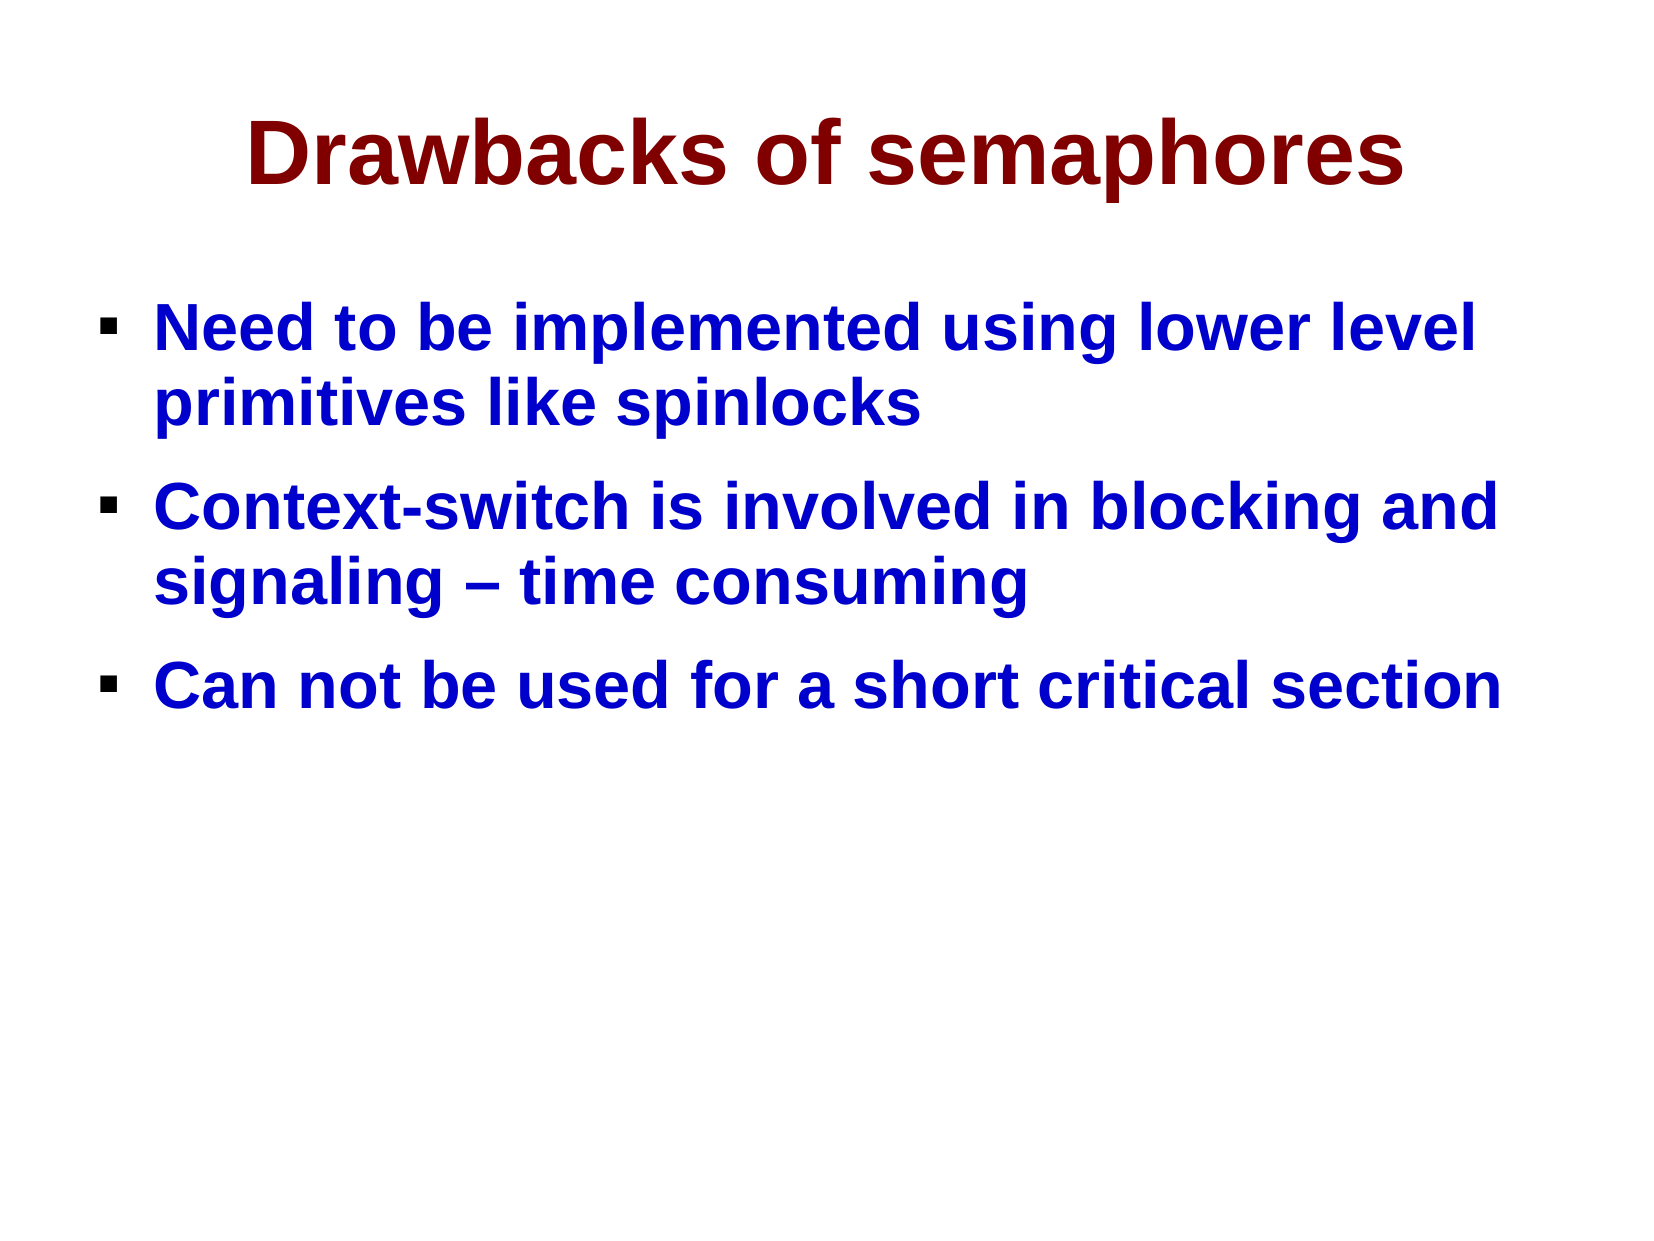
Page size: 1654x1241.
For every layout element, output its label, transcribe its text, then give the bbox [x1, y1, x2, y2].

title Drawbacks of semaphores [82, 49, 1571, 257]
list Need to be implemented using lower level primitives like spinlocks Context-switch is involved in blocking and signaling – time consuming Can not be used for a short critical section [82, 290, 1571, 1010]
